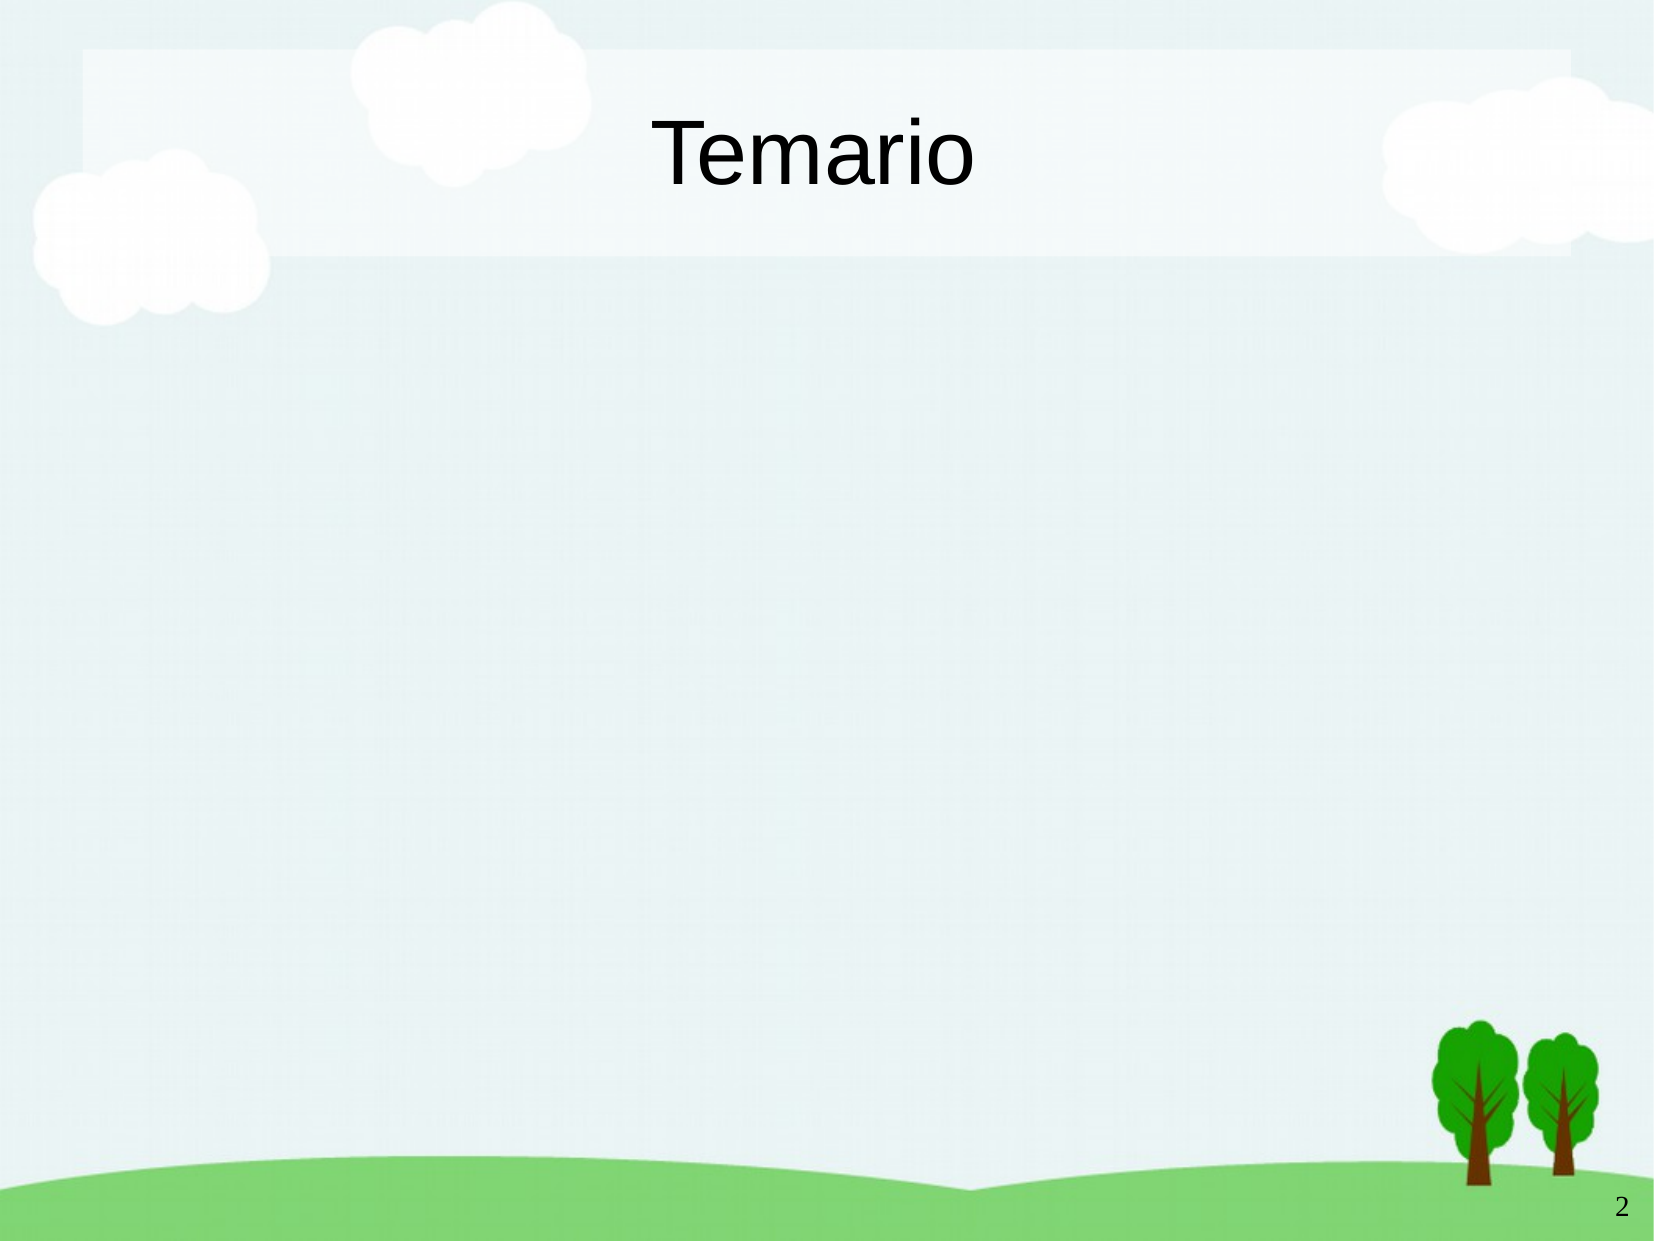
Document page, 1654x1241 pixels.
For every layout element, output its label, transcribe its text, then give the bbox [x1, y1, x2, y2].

title Temario [82, 49, 1571, 257]
picture [0, 0, 1654, 1241]
